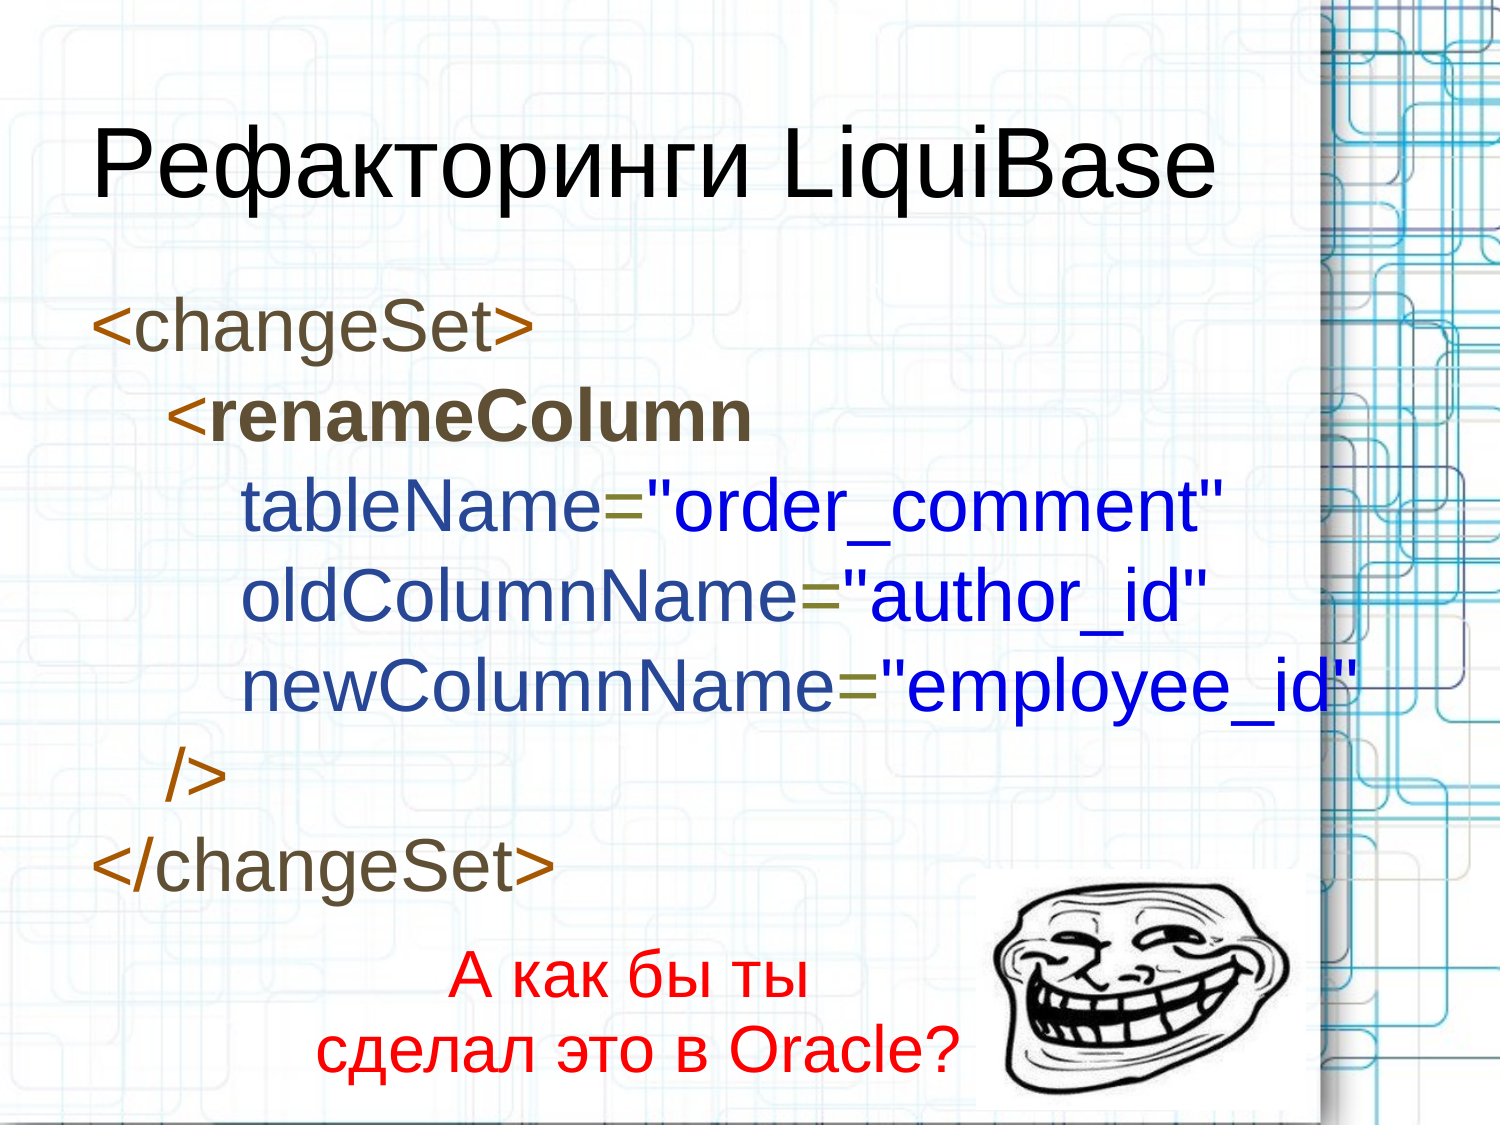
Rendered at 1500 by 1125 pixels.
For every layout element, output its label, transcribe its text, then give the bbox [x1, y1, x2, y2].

picture [0, 0, 1500, 1125]
text_box А как бы ты сделал это в Oracle? [300, 930, 976, 1095]
title Рефакторинги LiquiBase [75, 45, 1425, 233]
list <changeSet> <renameColumn tableName="order_comment" oldColumnName="author_id" newColumnName="employee_id" /> </changeSet> [75, 244, 1425, 939]
